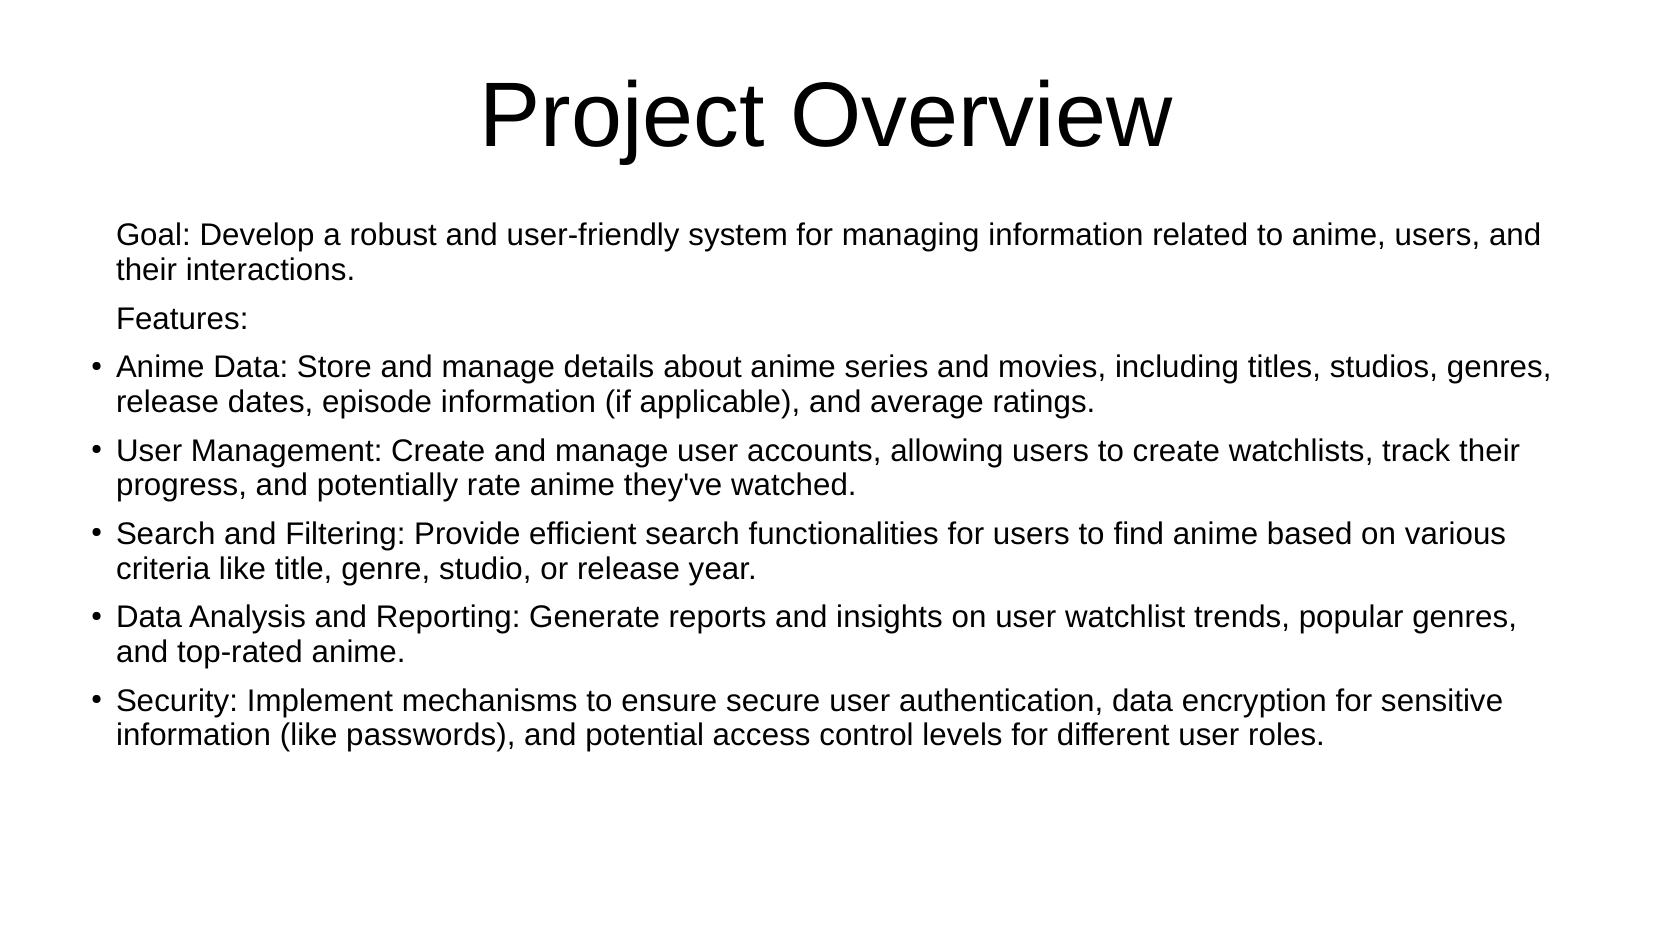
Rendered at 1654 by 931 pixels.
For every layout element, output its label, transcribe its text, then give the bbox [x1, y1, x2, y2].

list Goal: Develop a robust and user-friendly system for managing information related to anime, users, and their interactions. Features: Anime Data: Store and manage details about anime series and movies, including titles, studios, genres, release dates, episode information (if applicable), and average ratings. User Management: Create and manage user accounts, allowing users to create watchlists, track their progress, and potentially rate anime they've watched. Search and Filtering: Provide efficient search functionalities for users to find anime based on various criteria like title, genre, studio, or release year. Data Analysis and Reporting: Generate reports and insights on user watchlist trends, popular genres, and top-rated anime. Security: Implement mechanisms to ensure secure user authentication, data encryption for sensitive information (like passwords), and potential access control levels for different user roles. [82, 217, 1571, 758]
title Project Overview [82, 37, 1571, 193]
